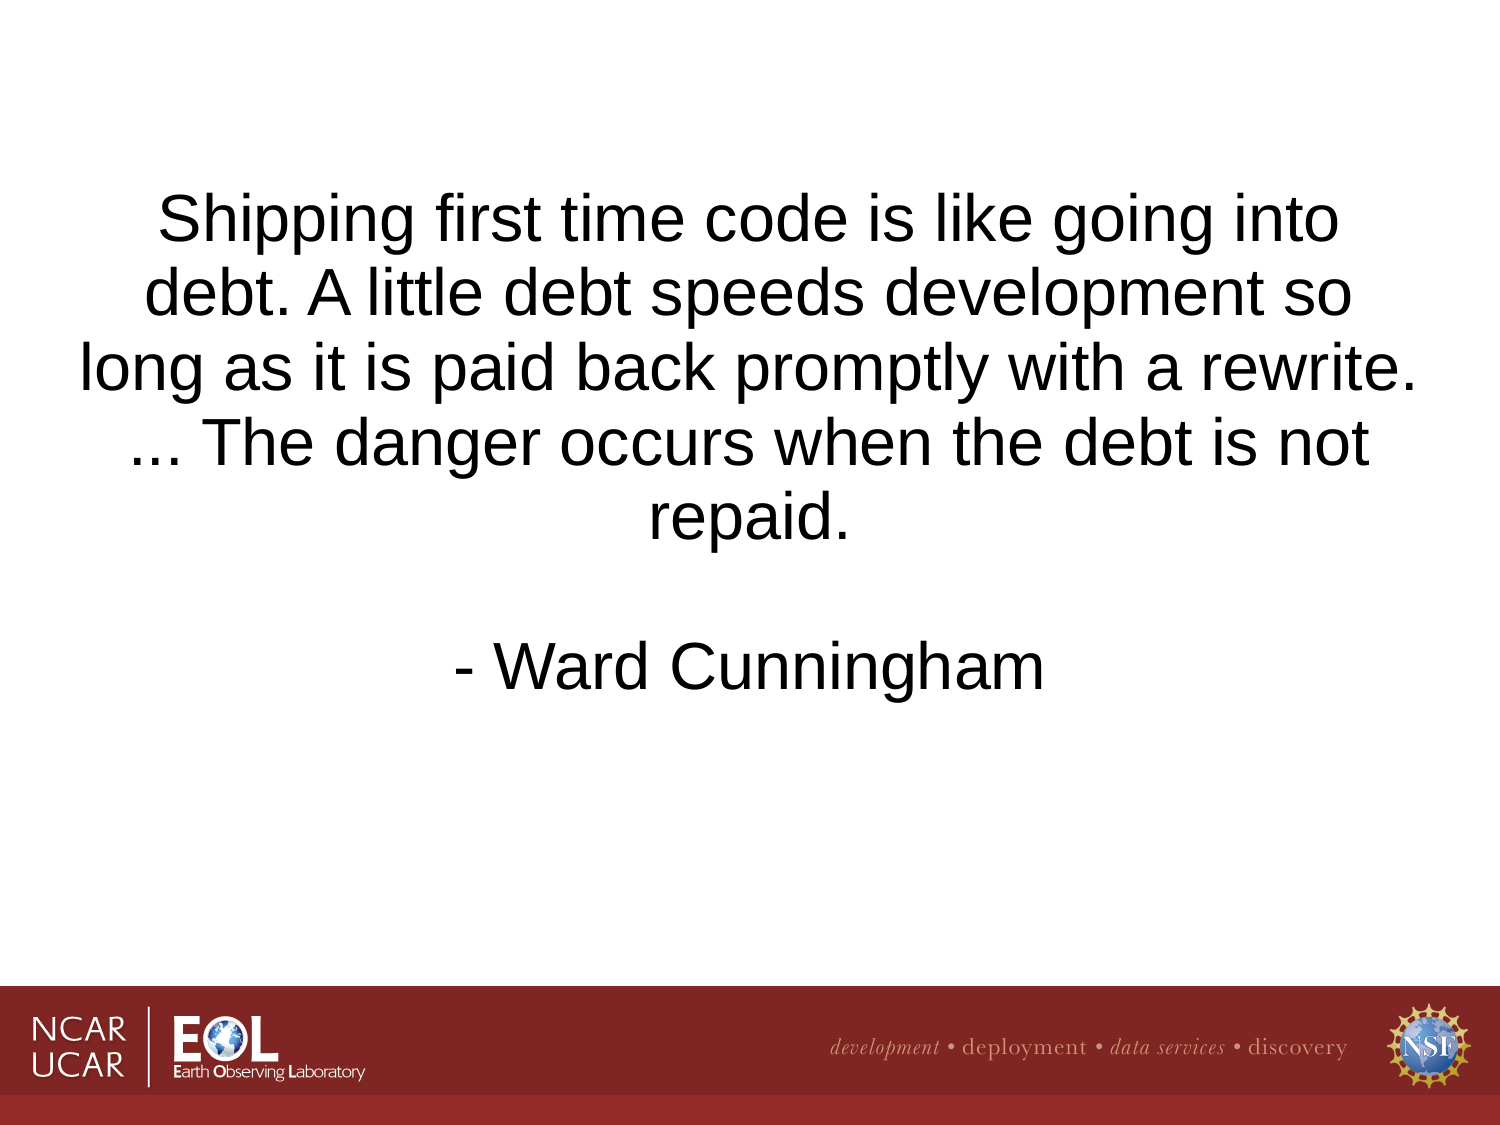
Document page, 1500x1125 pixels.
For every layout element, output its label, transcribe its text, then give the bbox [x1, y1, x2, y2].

subtitle Shipping first time code is like going into debt. A little debt speeds development so long as it is paid back promptly with a rewrite. ... The danger occurs when the debt is not repaid. - Ward Cunningham [75, 45, 1425, 915]
picture [0, 986, 1500, 1125]
